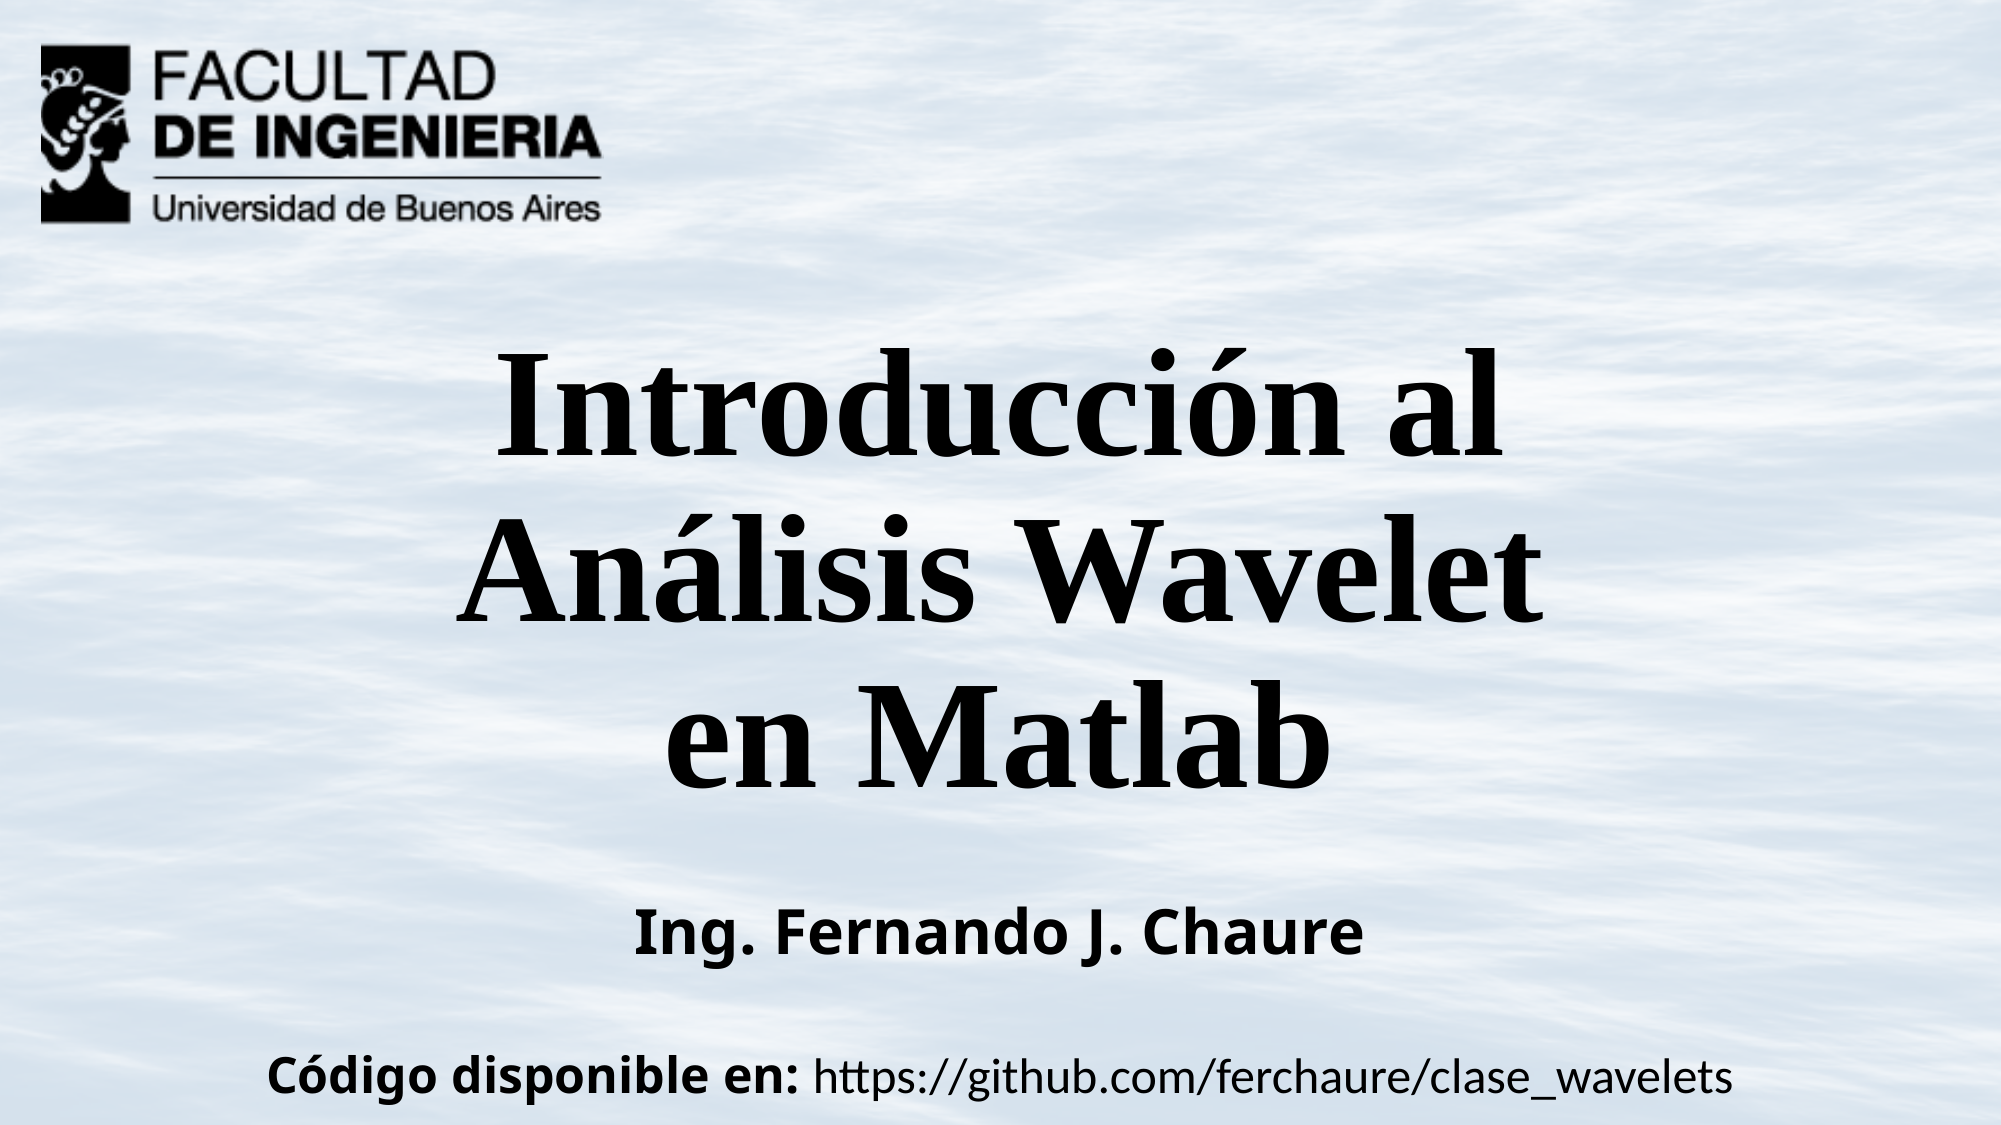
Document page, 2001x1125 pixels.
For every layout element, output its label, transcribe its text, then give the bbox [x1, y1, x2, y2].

picture [0, 0, 2000, 905]
title Introducción al Análisis Wavelet en Matlab [380, 212, 1620, 829]
subtitle Ing. Fernando J. Chaure Código disponible en: https://github.com/ferchaure/clase_wavelets [0, 905, 2000, 1125]
